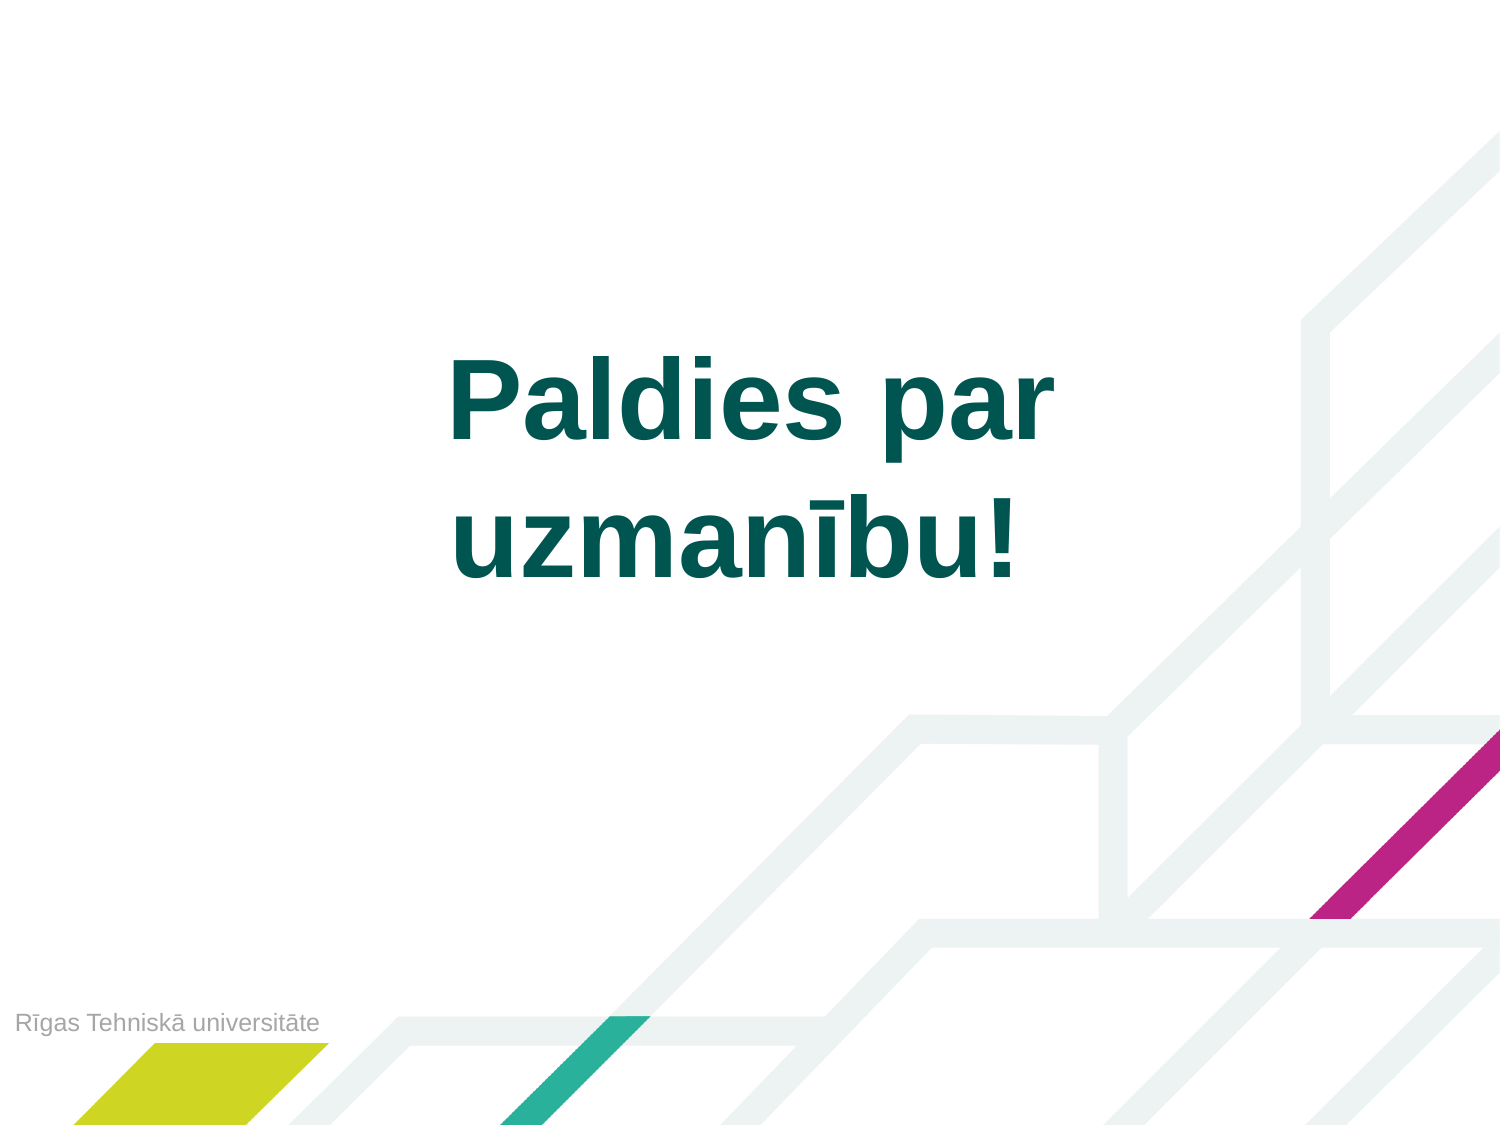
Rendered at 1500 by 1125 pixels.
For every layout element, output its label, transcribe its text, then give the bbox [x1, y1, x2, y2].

slide_number Rīgas Tehniskā universitāte [0, 998, 406, 1059]
title Paldies par uzmanību! [140, 341, 1363, 583]
picture [0, 0, 1500, 1125]
